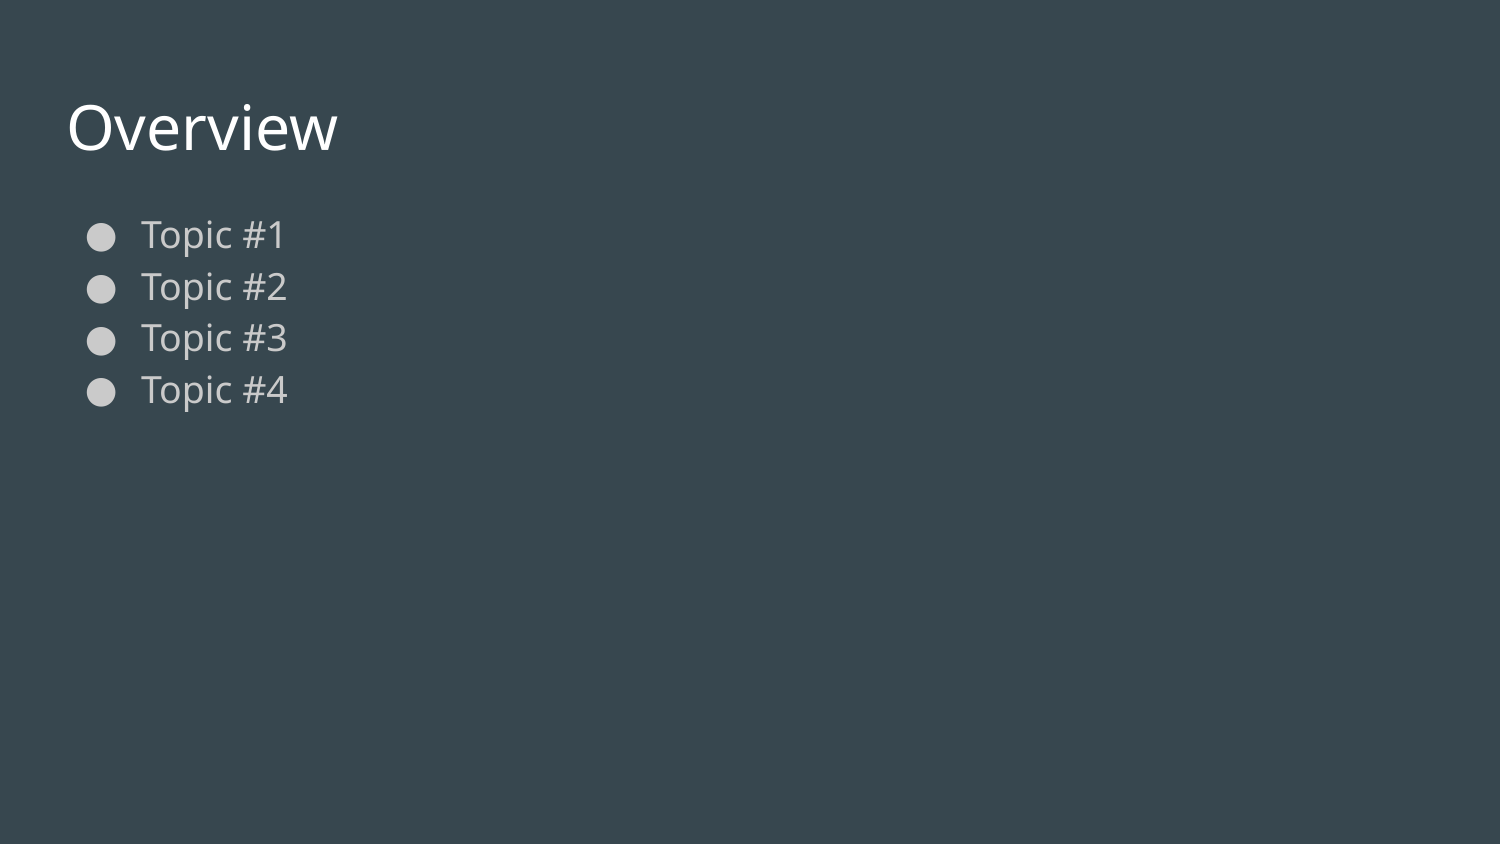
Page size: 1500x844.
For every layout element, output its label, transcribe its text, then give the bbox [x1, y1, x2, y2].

title Overview [51, 72, 1449, 167]
list Topic #1 Topic #2 Topic #3 Topic #4 [51, 189, 1449, 750]
